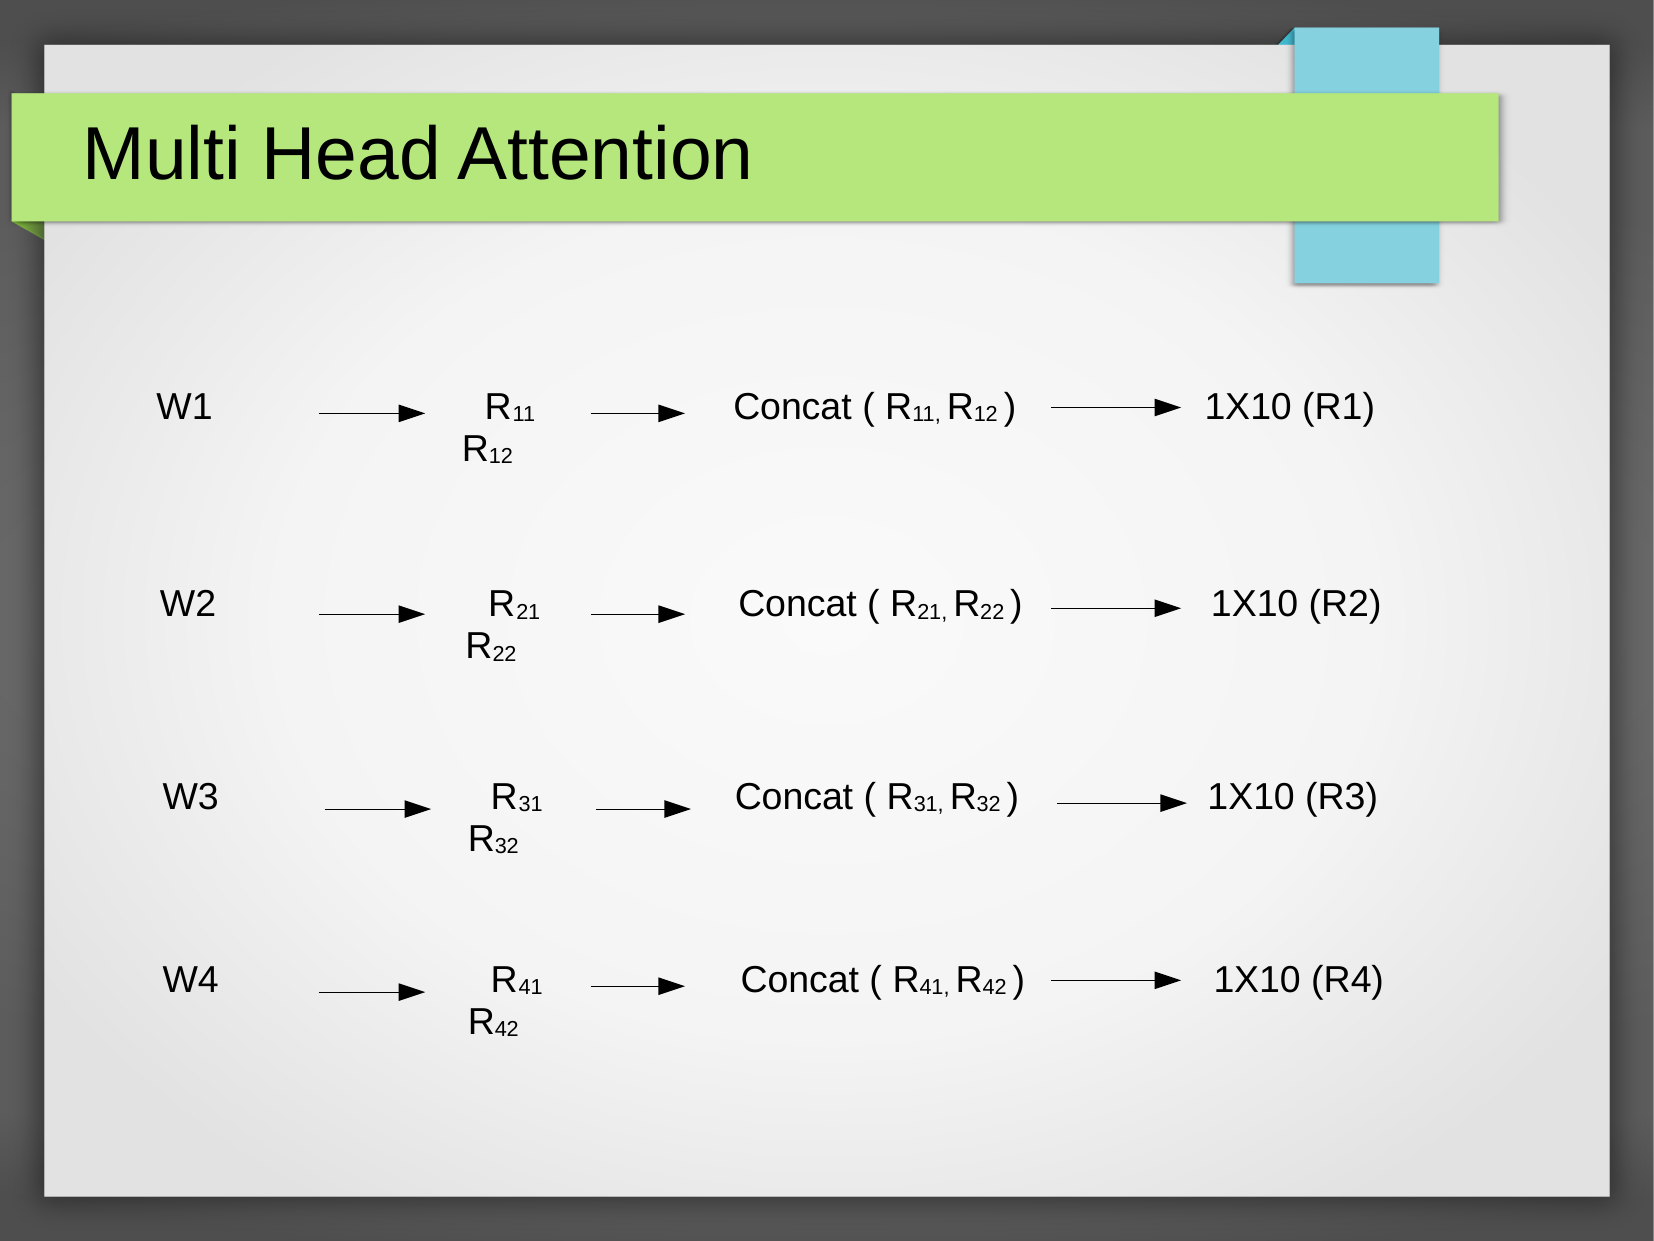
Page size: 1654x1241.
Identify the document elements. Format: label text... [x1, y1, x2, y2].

title Multi Head Attention [82, 94, 1264, 213]
text_box W4 R41 Concat ( R41, R42 ) 1X10 (R4) R42 [147, 950, 1424, 1075]
text_box W3 R31 Concat ( R31, R32 ) 1X10 (R3) R32 [147, 767, 1424, 892]
text_box W2 R21 Concat ( R21, R22 ) 1X10 (R2) R22 [145, 575, 1421, 699]
text_box W1 R11 Concat ( R11, R12 ) 1X10 (R1) R12 [141, 377, 1418, 502]
picture [0, 0, 1654, 1241]
